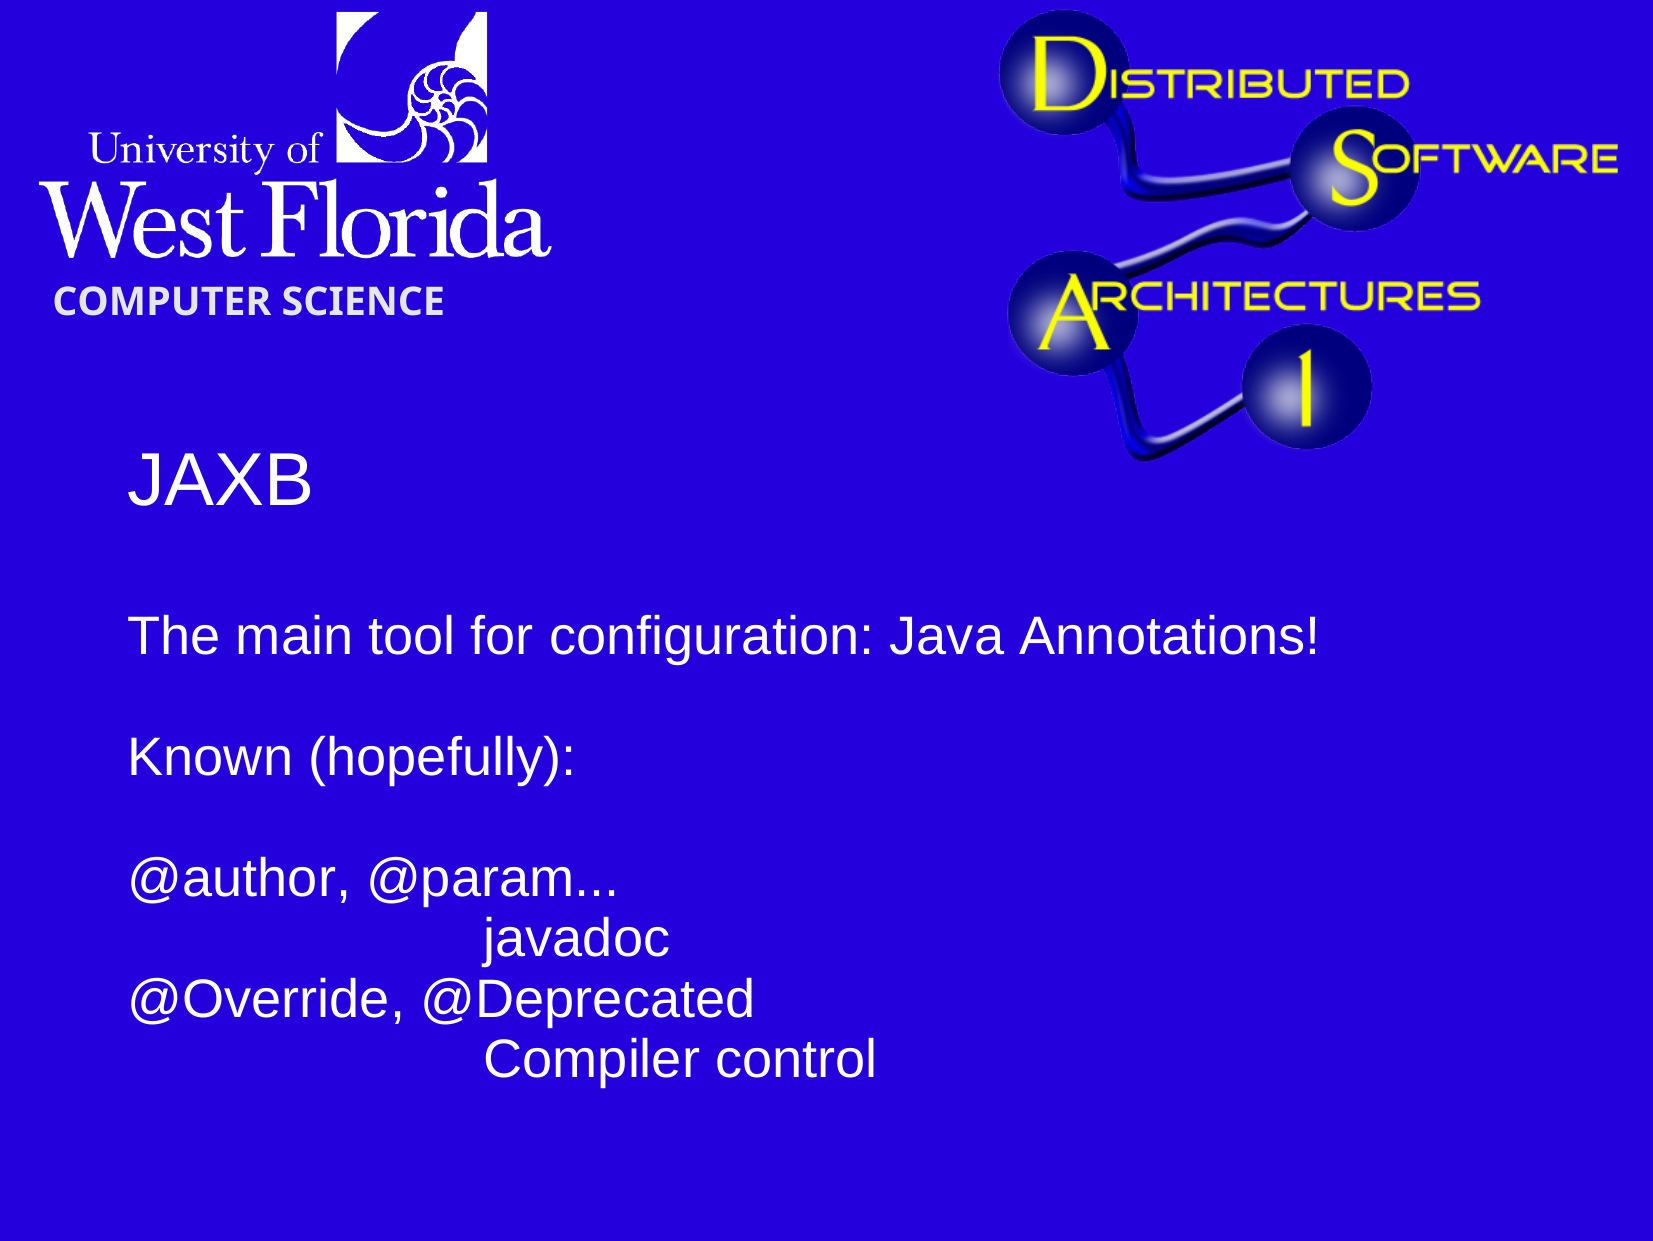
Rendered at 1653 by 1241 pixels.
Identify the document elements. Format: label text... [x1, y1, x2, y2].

picture [37, 0, 559, 262]
picture [910, 0, 1653, 506]
text_box JAXB The main tool for configuration: Java Annotations! Known (hopefully): @author, @param... javadoc @Override, @Deprecated Compiler control [112, 426, 1351, 1215]
text_box COMPUTER SCIENCE [37, 262, 563, 333]
